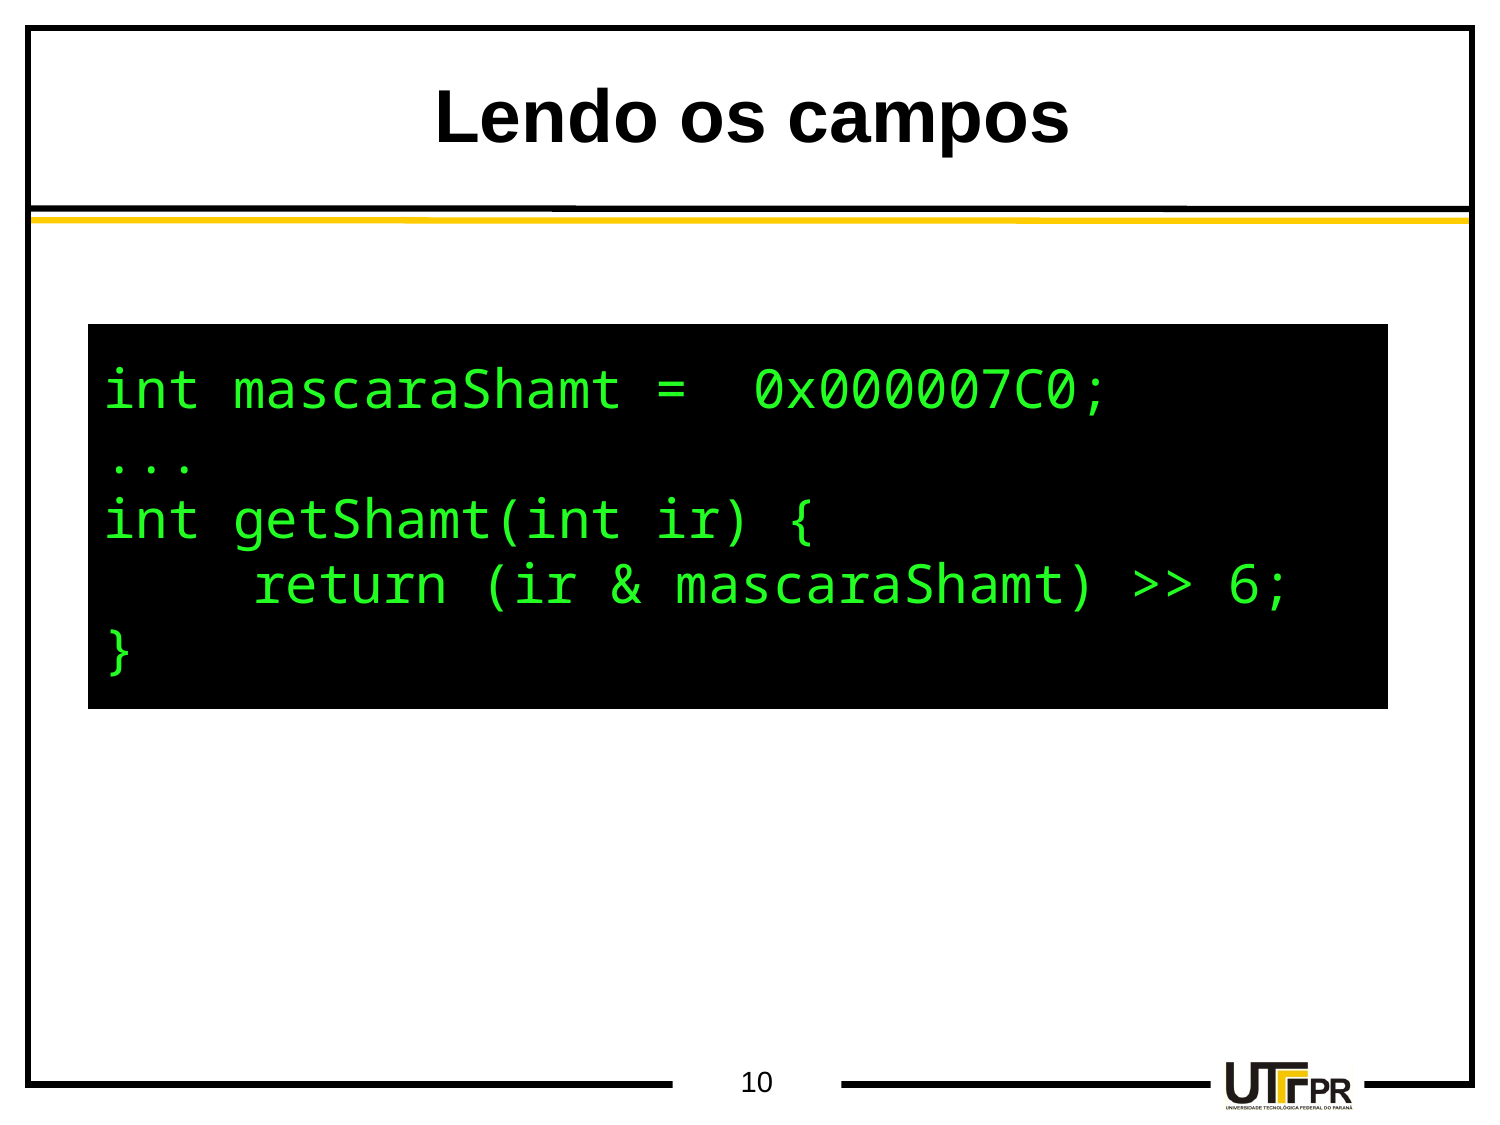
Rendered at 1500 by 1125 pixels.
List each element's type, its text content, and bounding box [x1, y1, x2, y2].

title Lendo os campos [29, 29, 1477, 207]
text_box int mascaraShamt = 0x000007C0; ... int getShamt(int ir) { return (ir & mascaraShamt) >> 6; } [88, 324, 1388, 709]
picture [1225, 1062, 1353, 1110]
